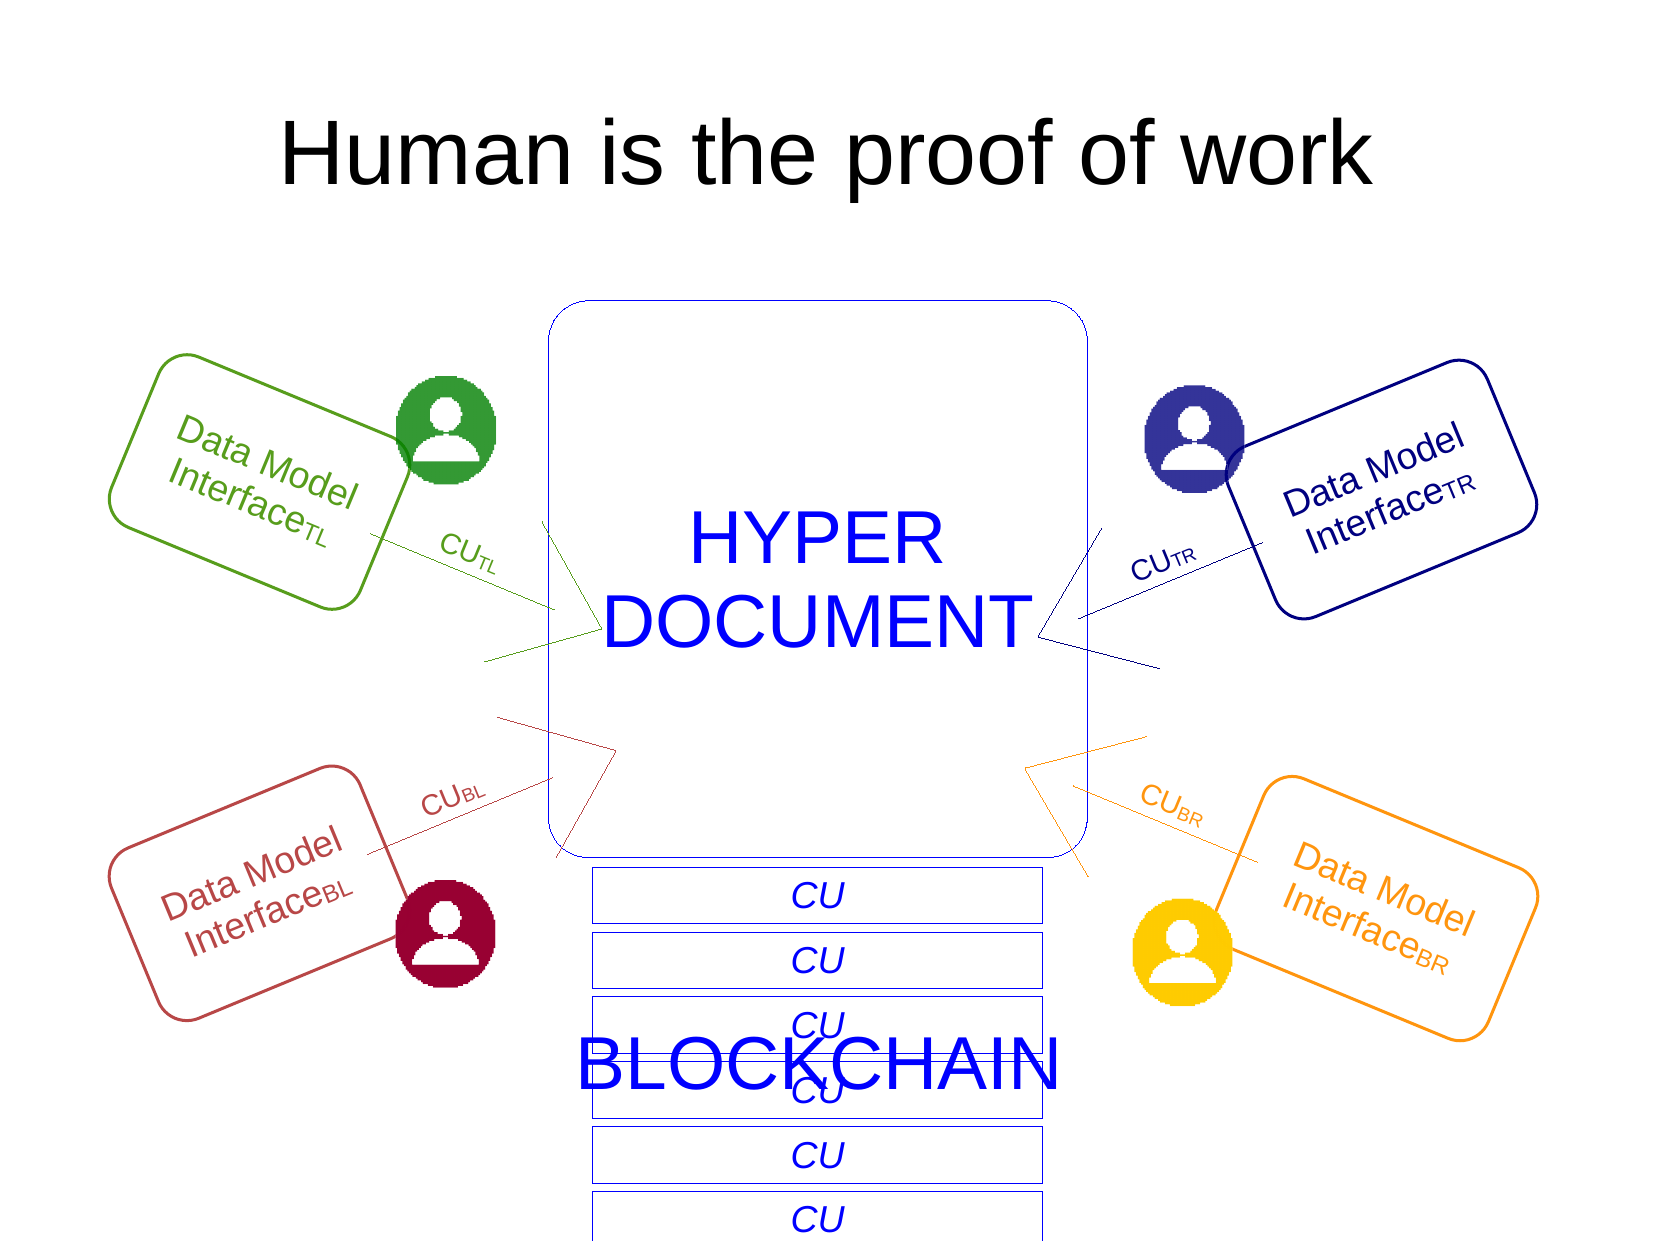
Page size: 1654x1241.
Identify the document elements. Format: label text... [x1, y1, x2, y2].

picture [394, 374, 522, 503]
text_box BLOCKCHAIN [560, 1013, 1279, 1113]
title Human is the proof of work [82, 49, 1571, 257]
text_box Data Model InterfaceBR [1228, 776, 1538, 1041]
text_box CU [592, 1126, 1043, 1184]
text_box Data Model InterfaceBL [109, 766, 394, 1021]
text_box CU [592, 1191, 1043, 1241]
text_box CU [592, 867, 1043, 924]
text_box CU [592, 996, 1043, 1054]
text_box CU [592, 1061, 1043, 1119]
text_box Data Model InterfaceTR [1238, 360, 1537, 619]
text_box Data Model InterfaceTL [109, 354, 397, 610]
picture [394, 861, 522, 989]
text_box HYPER DOCUMENT [548, 300, 1088, 858]
text_box CU [592, 932, 1043, 989]
picture [1106, 880, 1234, 1008]
picture [1119, 383, 1247, 511]
